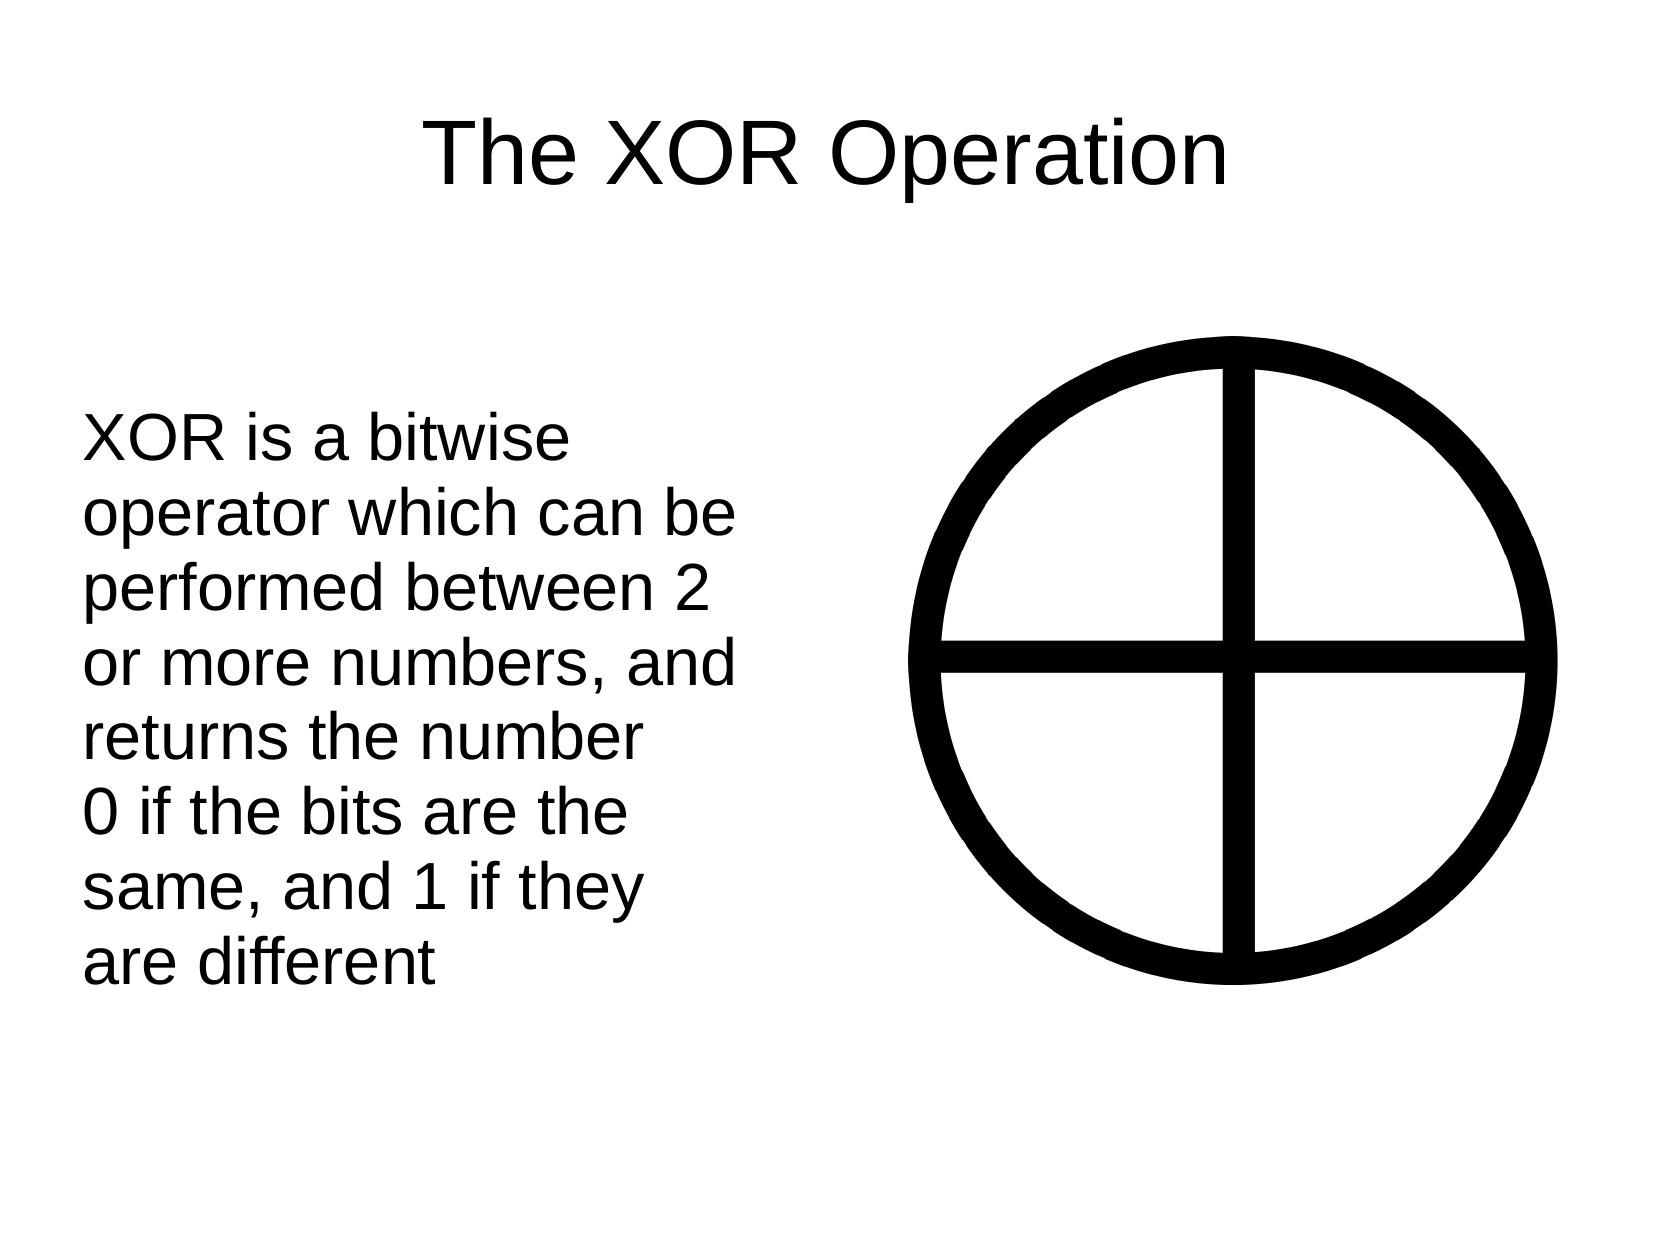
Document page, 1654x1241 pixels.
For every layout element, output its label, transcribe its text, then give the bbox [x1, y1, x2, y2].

subtitle XOR is a bitwise operator which can be performed between 2 or more numbers, and returns the number 0 if the bits are the same, and 1 if they are different [82, 290, 1571, 1109]
title The XOR Operation [82, 49, 1571, 257]
picture [908, 336, 1560, 987]
